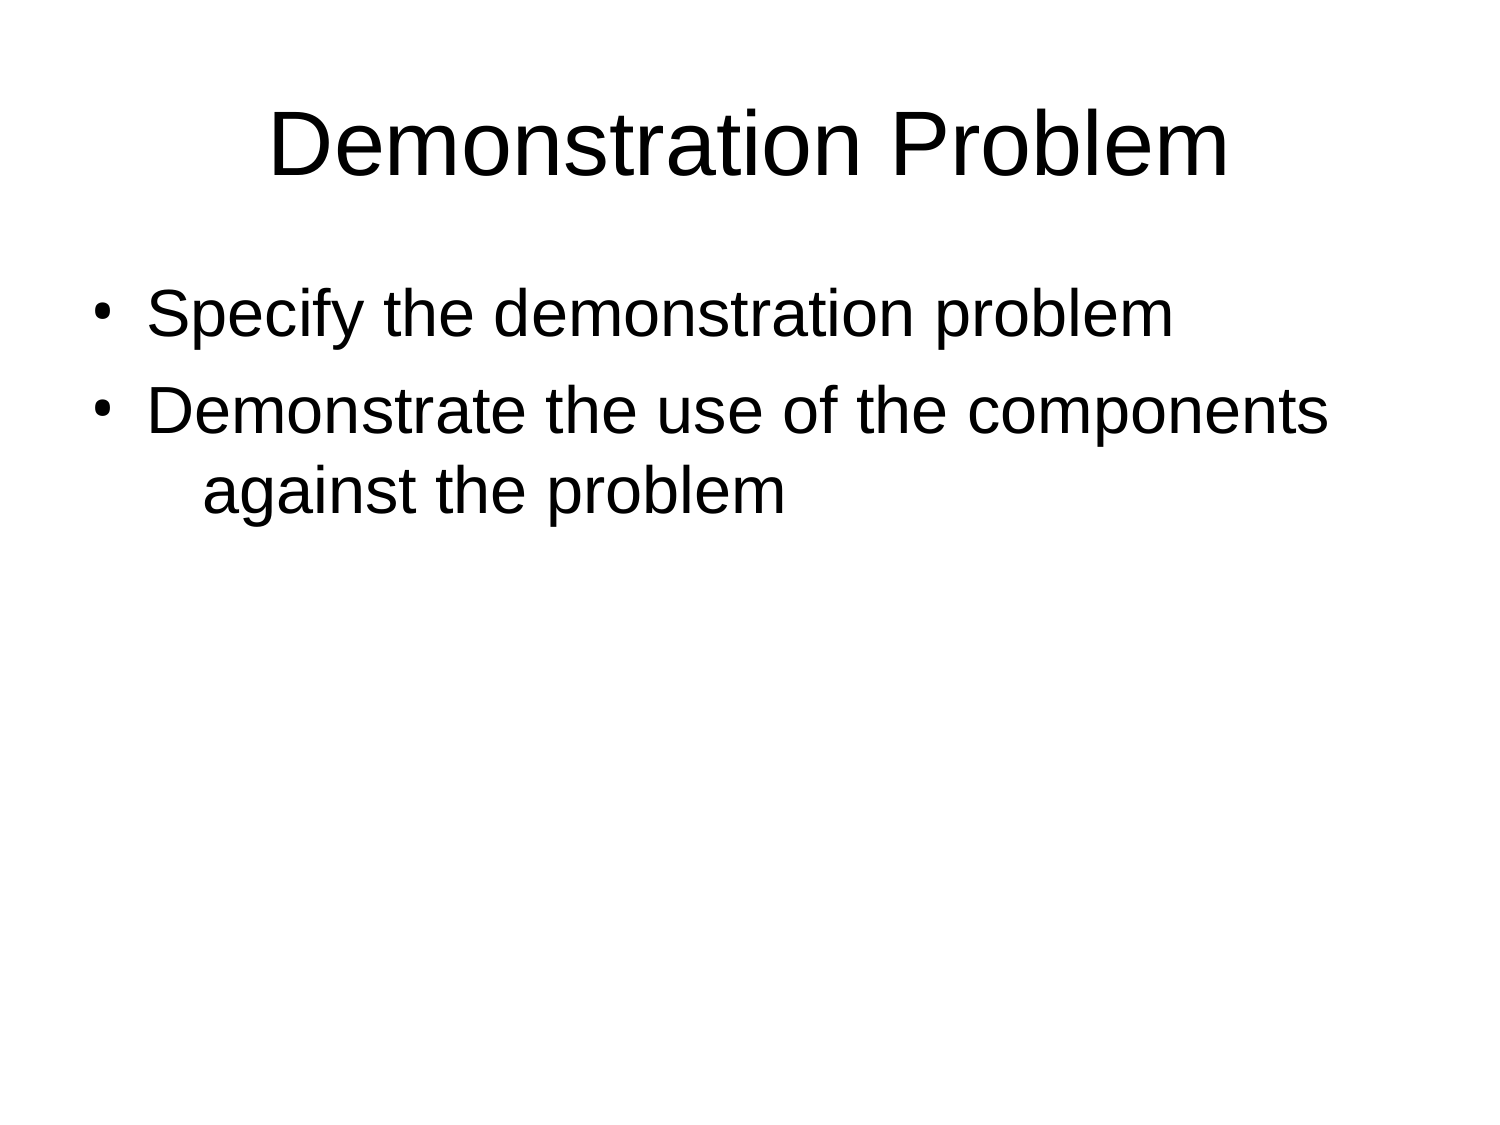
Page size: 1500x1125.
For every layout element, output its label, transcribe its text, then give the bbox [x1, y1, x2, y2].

list Specify the demonstration problem Demonstrate the use of the components against the problem [75, 262, 1426, 1005]
title Demonstration Problem [75, 45, 1426, 233]
